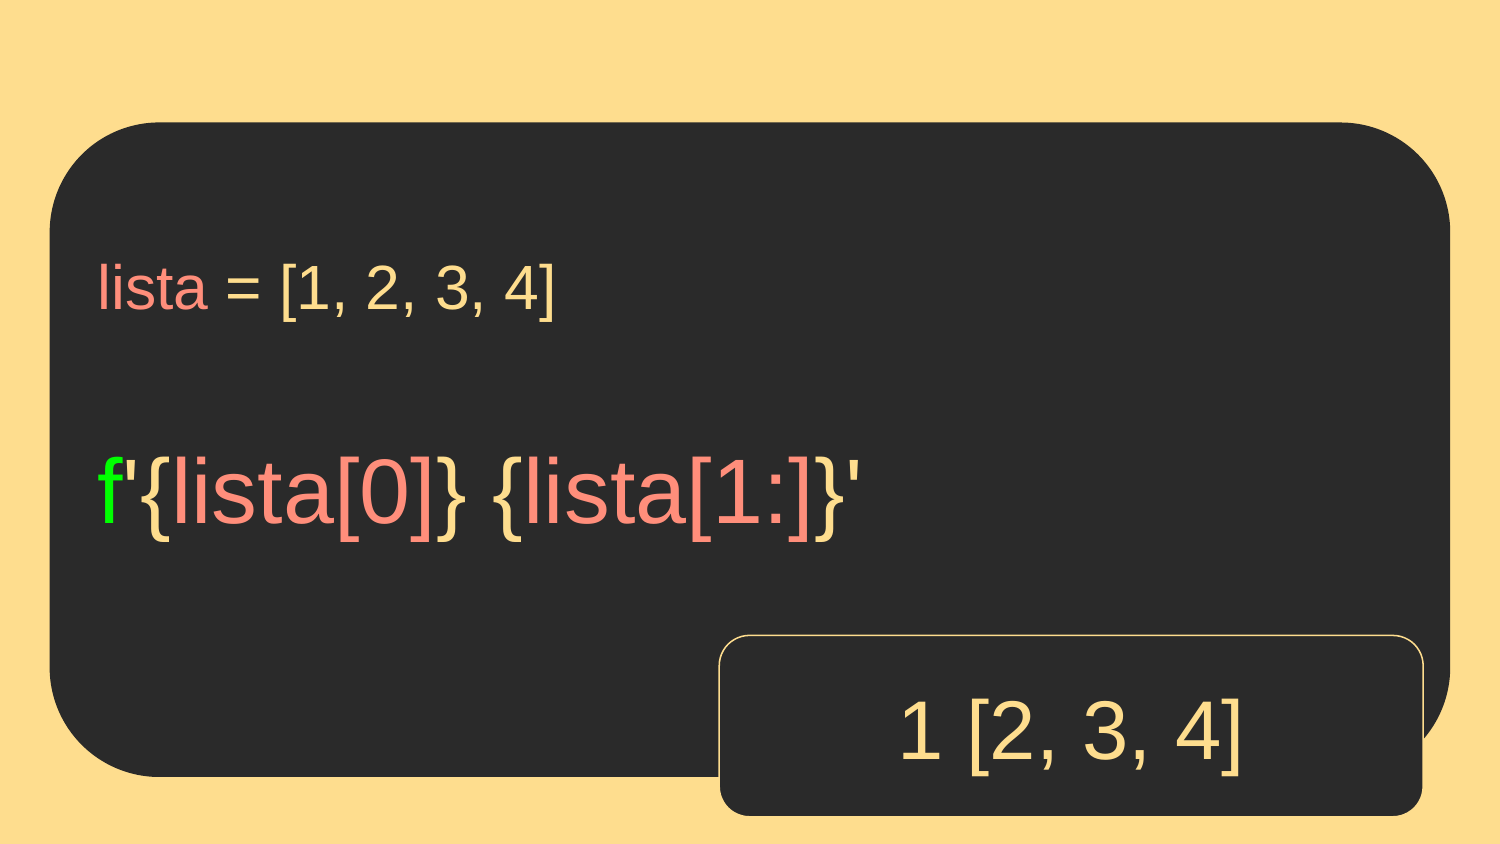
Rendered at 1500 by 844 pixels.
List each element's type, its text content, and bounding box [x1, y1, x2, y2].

text_box 1 [2, 3, 4] [719, 635, 1424, 817]
text_box lista = [1, 2, 3, 4] f'{lista[0]} {lista[1:]}' [50, 123, 1450, 777]
